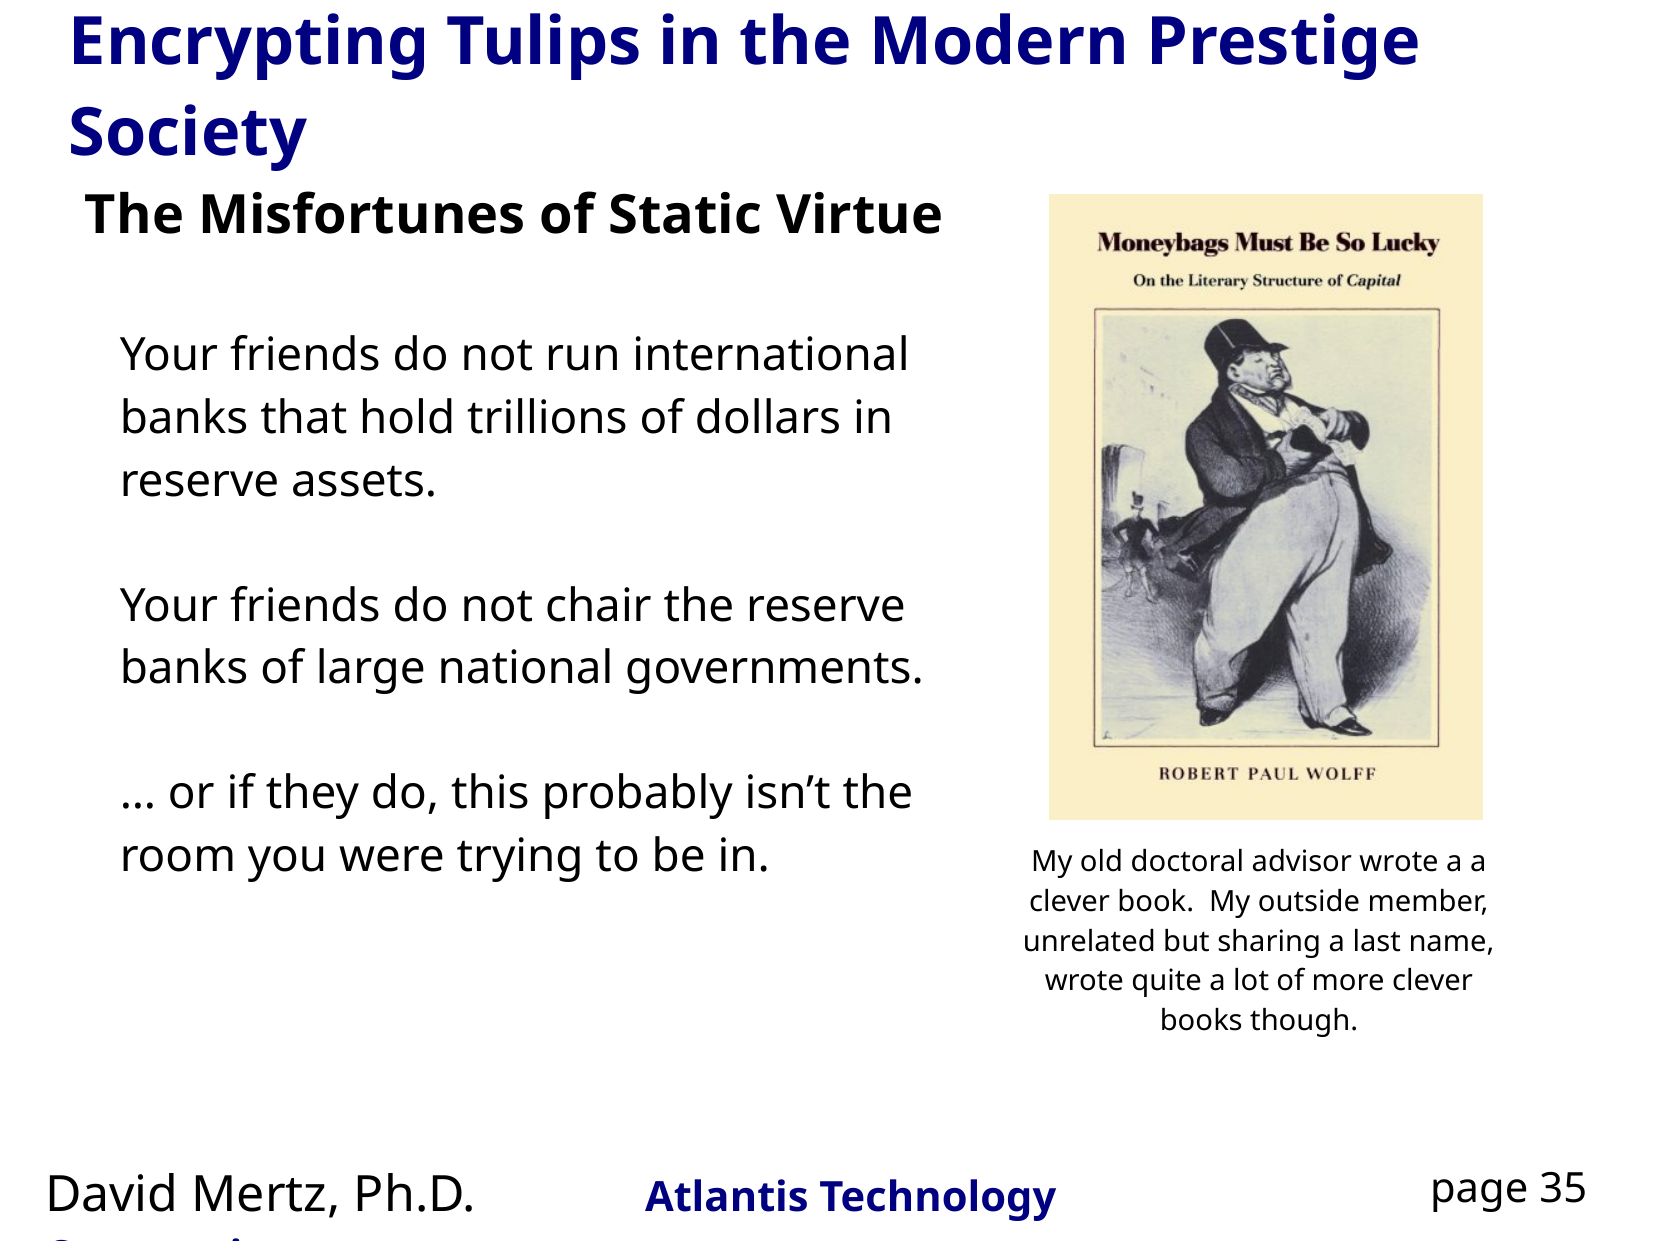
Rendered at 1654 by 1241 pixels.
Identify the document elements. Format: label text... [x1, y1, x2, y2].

text_box Your friends do not run international banks that hold trillions of dollars in reserve assets. Your friends do not chair the reserve banks of large national governments. … or if they do, this probably isn’t the room you were trying to be in. [105, 314, 1036, 912]
text_box My old doctoral advisor wrote a a clever book. My outside member, unrelated but sharing a last name, wrote quite a lot of more clever books though. [1008, 832, 1519, 965]
list The Misfortunes of Static Virtue [84, 175, 1456, 256]
picture [1049, 194, 1483, 820]
